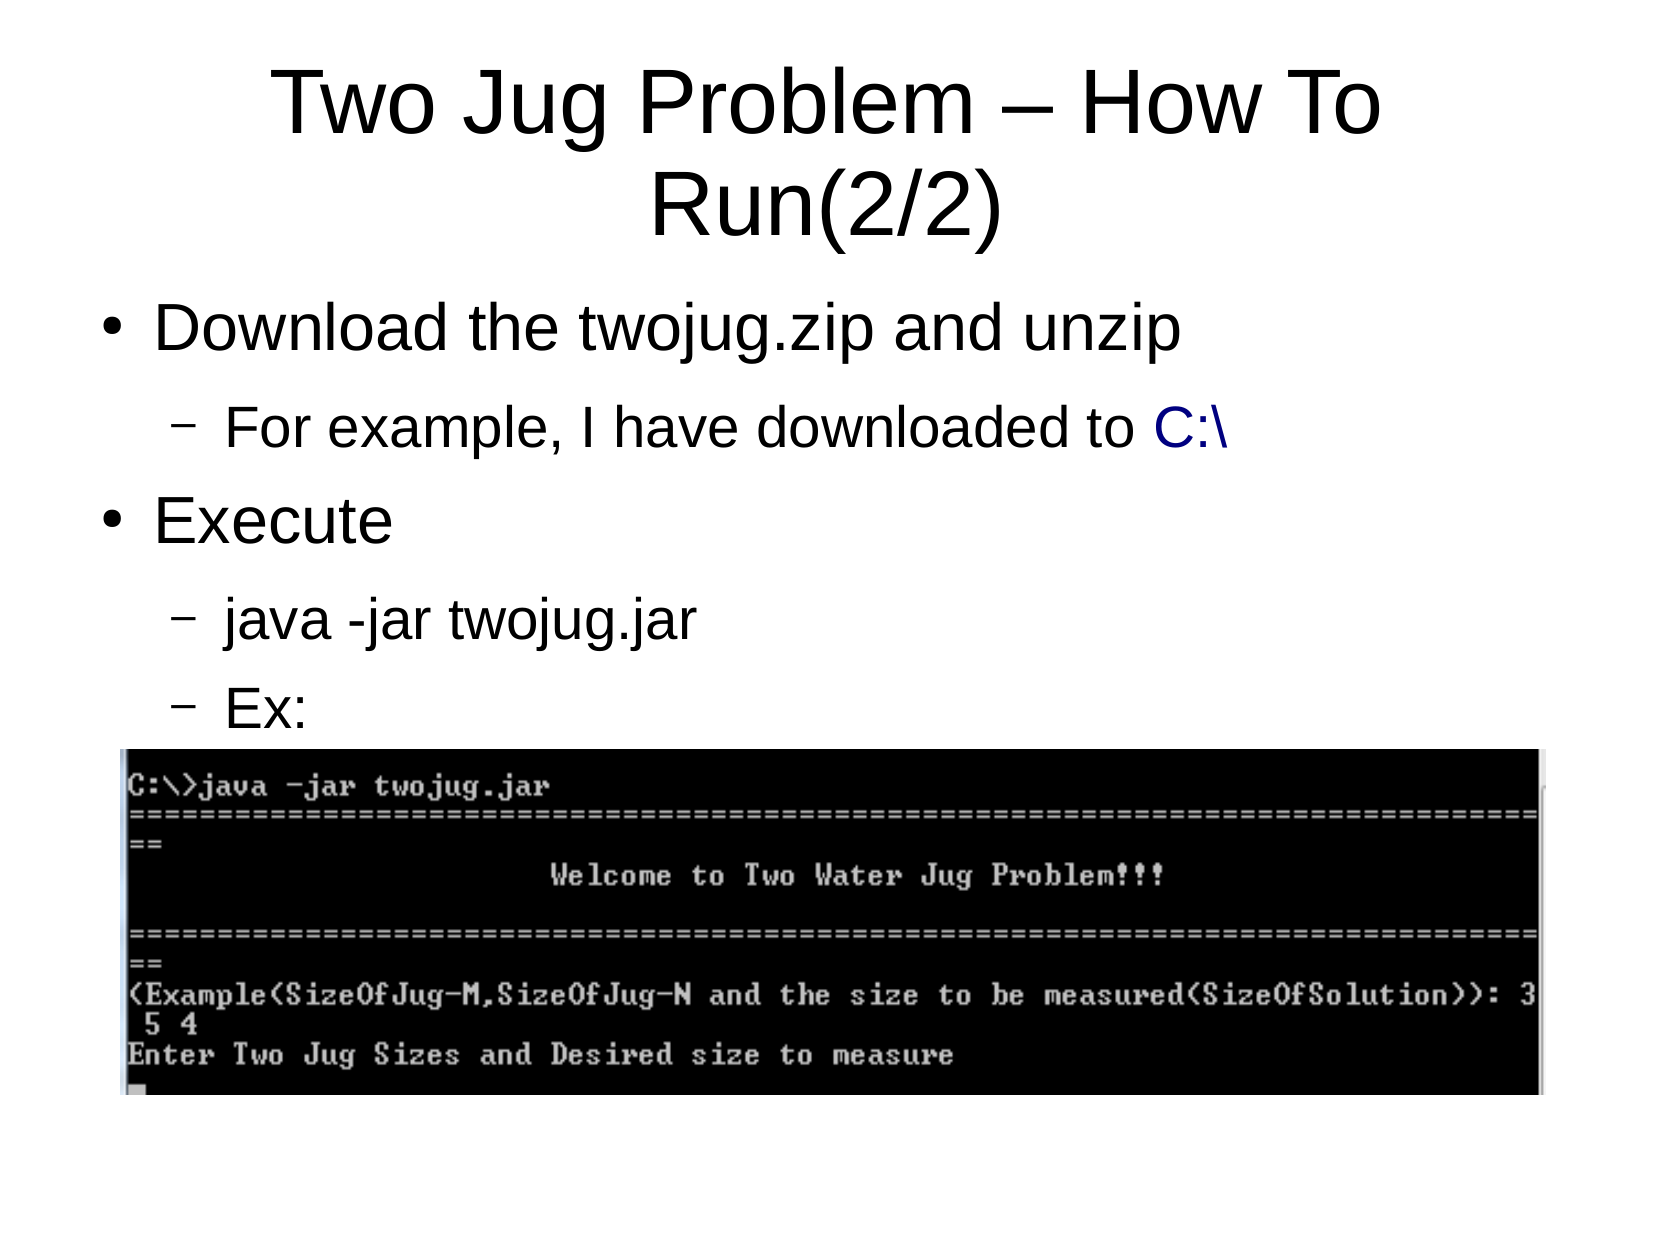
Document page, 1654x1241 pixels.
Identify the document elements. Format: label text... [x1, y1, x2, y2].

list Download the twojug.zip and unzip For example, I have downloaded to C:\ Execute java -jar twojug.jar Ex: [82, 290, 1571, 1109]
title Two Jug Problem – How To Run(2/2) [82, 49, 1571, 257]
picture [120, 749, 1546, 1096]
